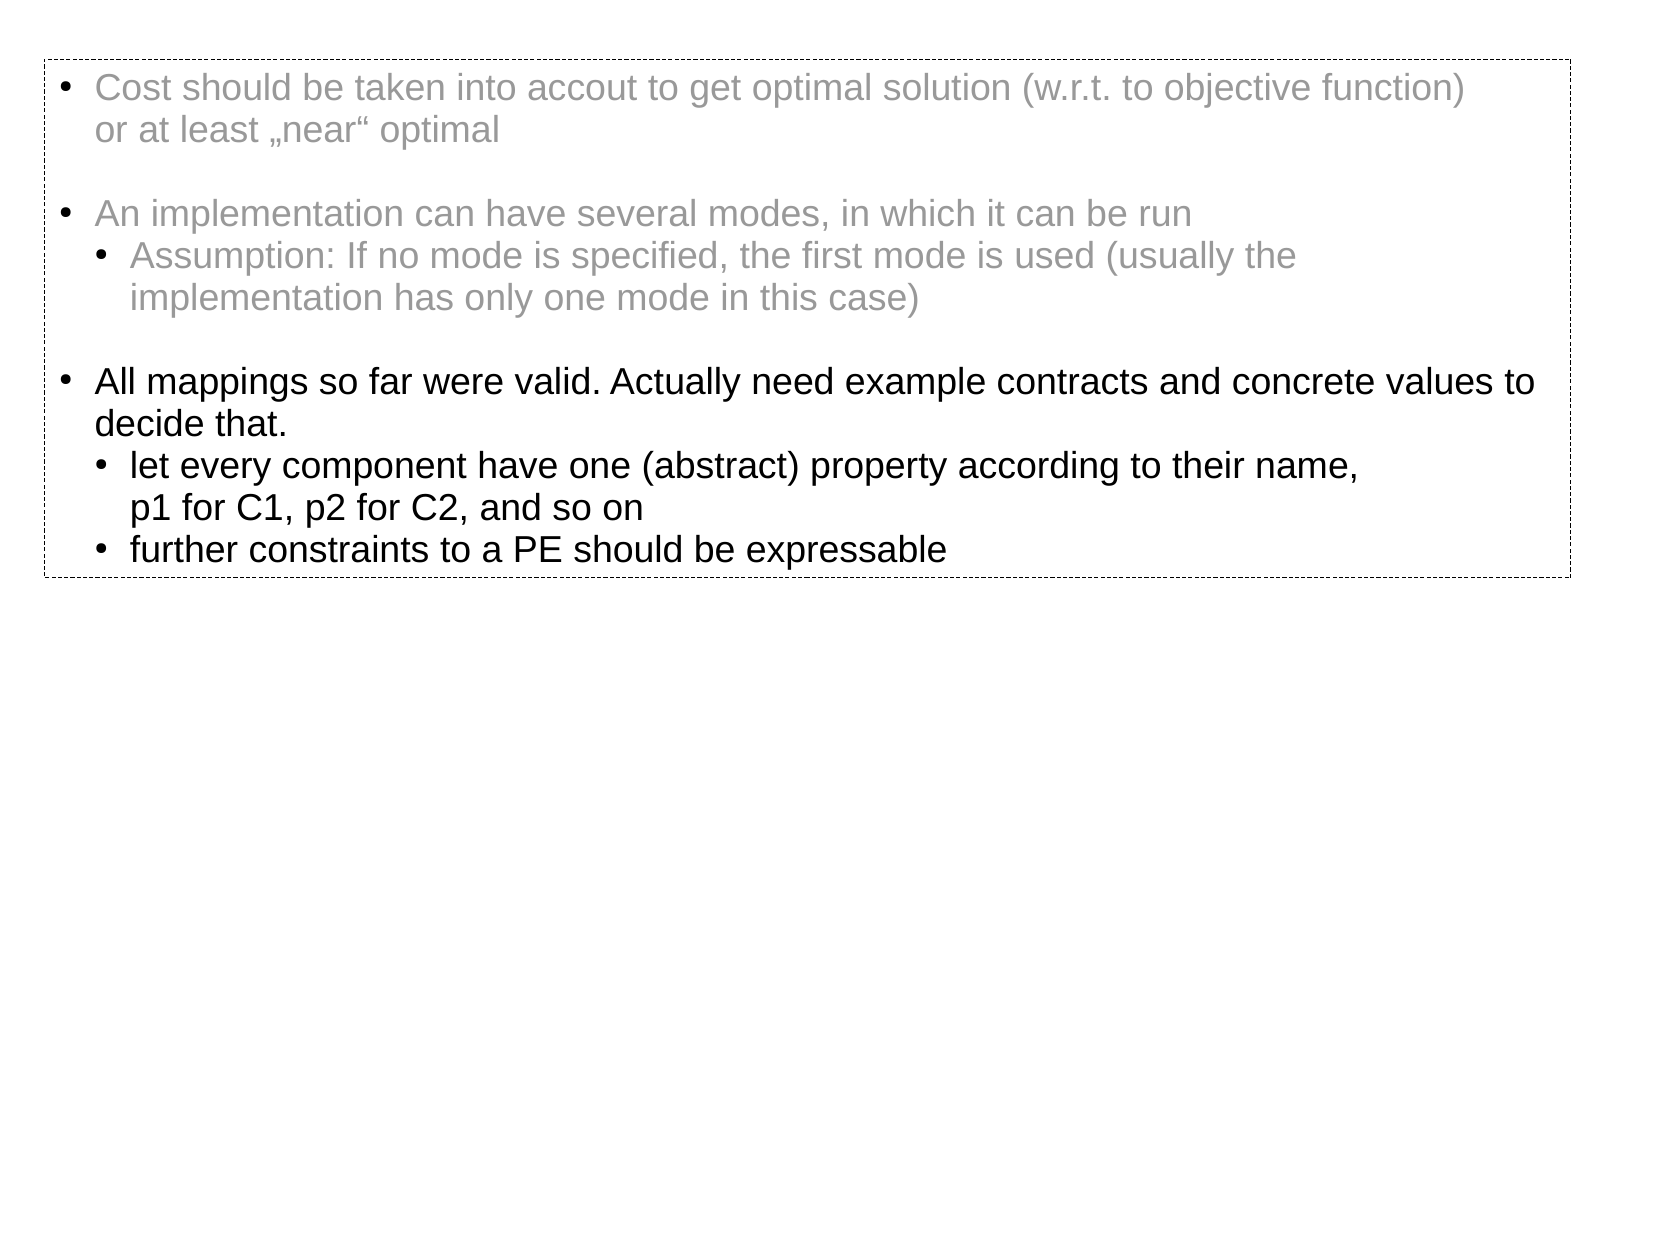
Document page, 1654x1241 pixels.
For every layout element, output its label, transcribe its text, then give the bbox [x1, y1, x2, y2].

text_box Cost should be taken into accout to get optimal solution (w.r.t. to objective function) or at least „near“ optimal An implementation can have several modes, in which it can be run Assumption: If no mode is specified, the first mode is used (usually the implementation has only one mode in this case) All mappings so far were valid. Actually need example contracts and concrete values to decide that. let every component have one (abstract) property according to their name, p1 for C1, p2 for C2, and so on further constraints to a PE should be expressable [44, 59, 1571, 578]
